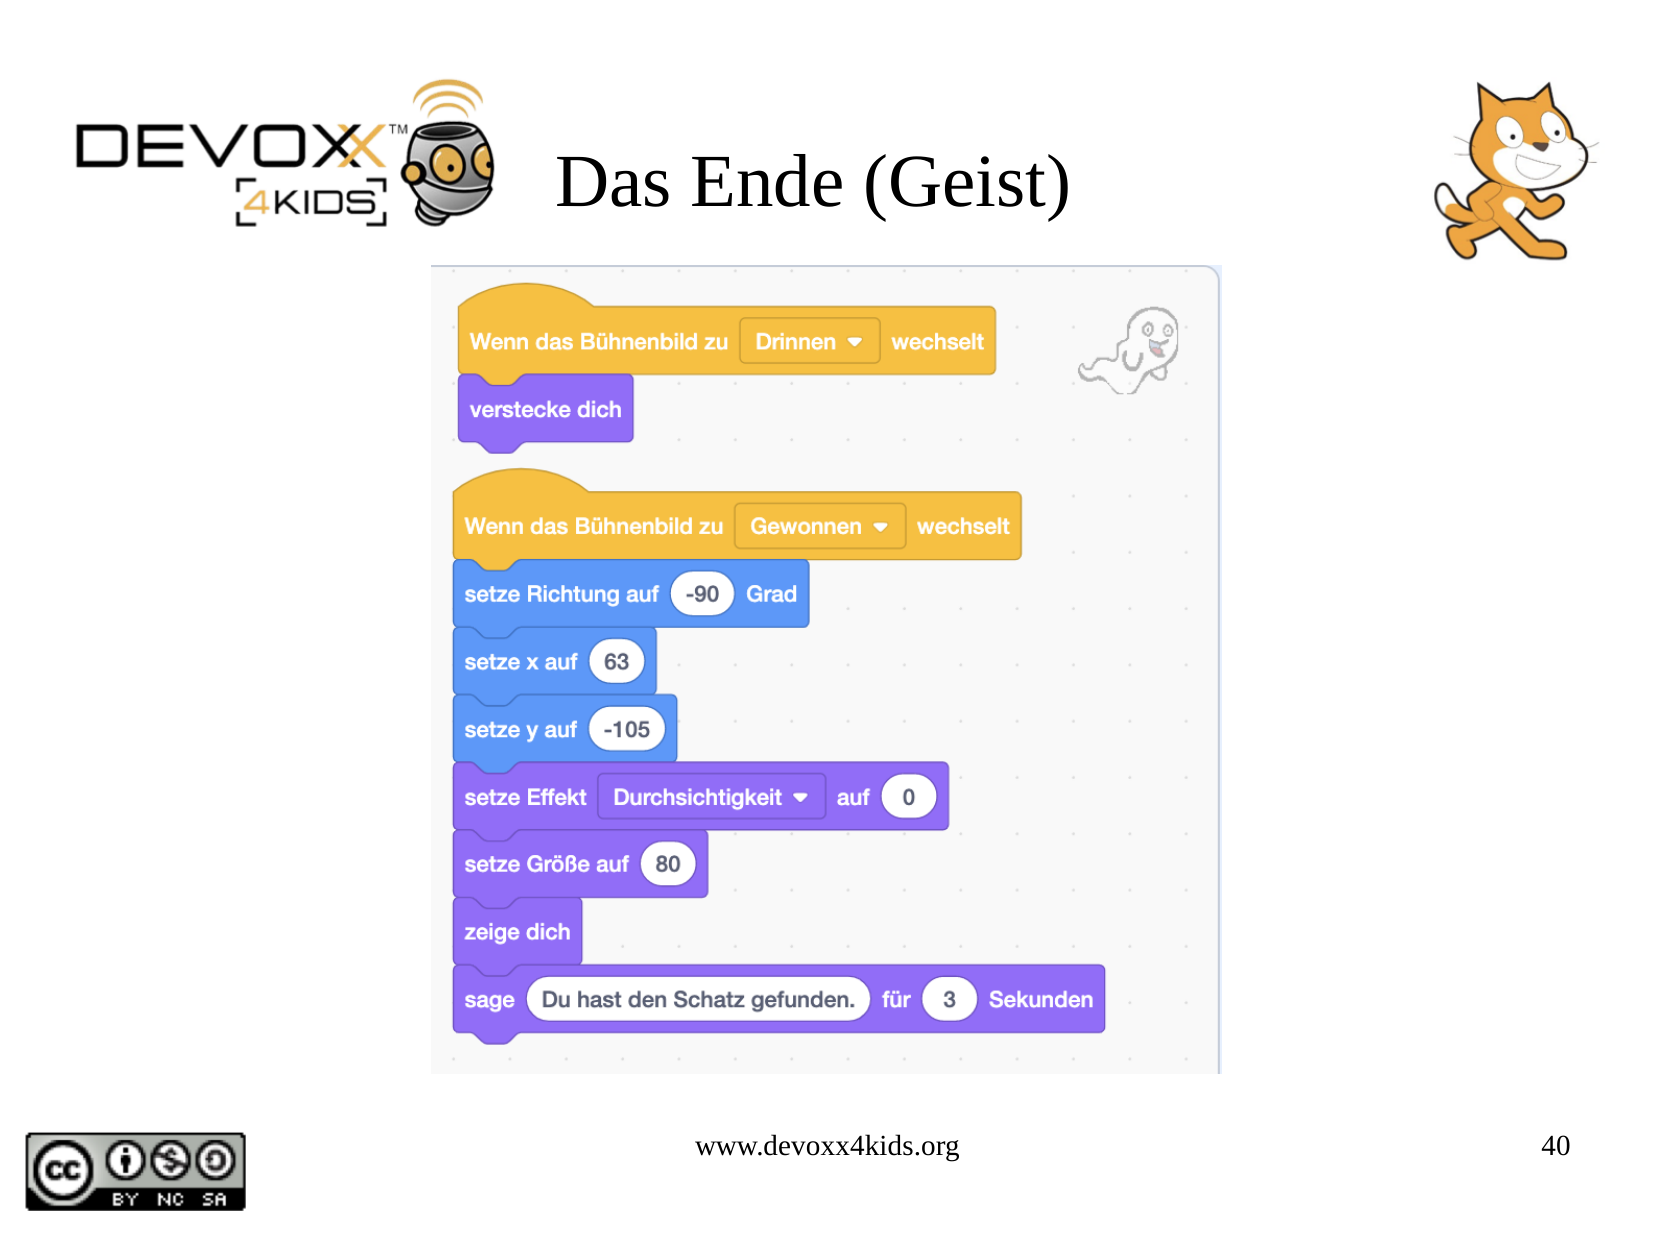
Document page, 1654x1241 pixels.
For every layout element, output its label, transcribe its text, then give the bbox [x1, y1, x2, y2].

picture [14, 1121, 249, 1212]
title Das Ende (Geist) [555, 78, 1347, 284]
picture [35, 58, 511, 255]
picture [431, 265, 1222, 1074]
picture [1431, 54, 1607, 272]
